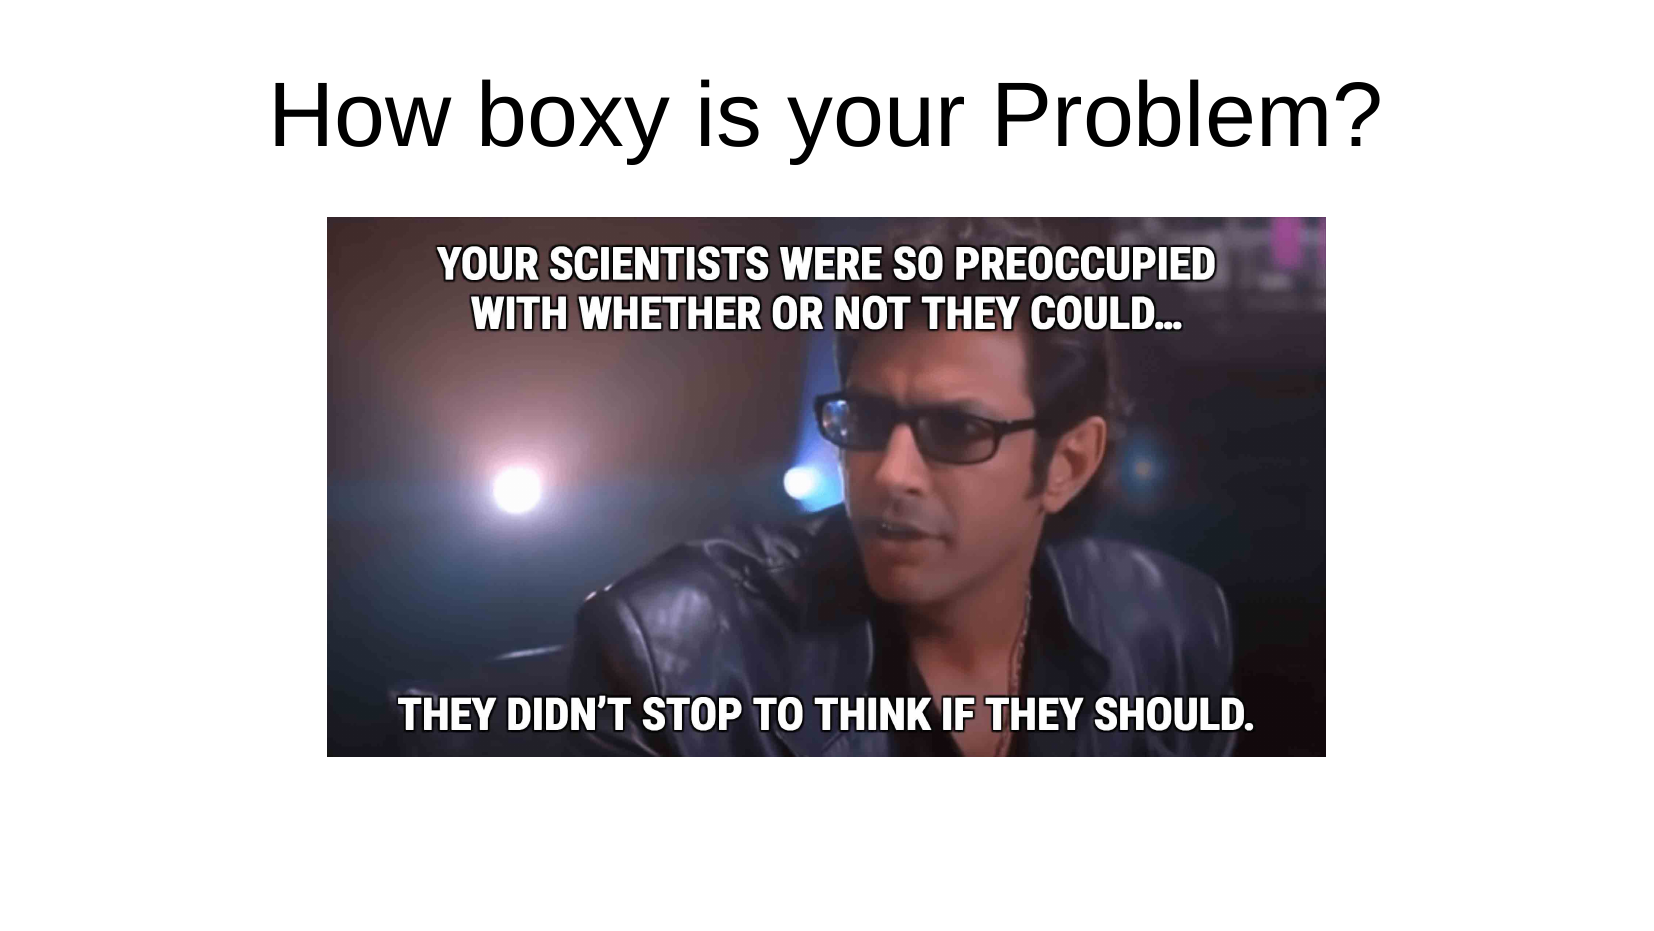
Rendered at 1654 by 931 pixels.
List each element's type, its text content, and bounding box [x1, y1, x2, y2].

title How boxy is your Problem? [82, 37, 1571, 193]
picture [327, 217, 1326, 758]
